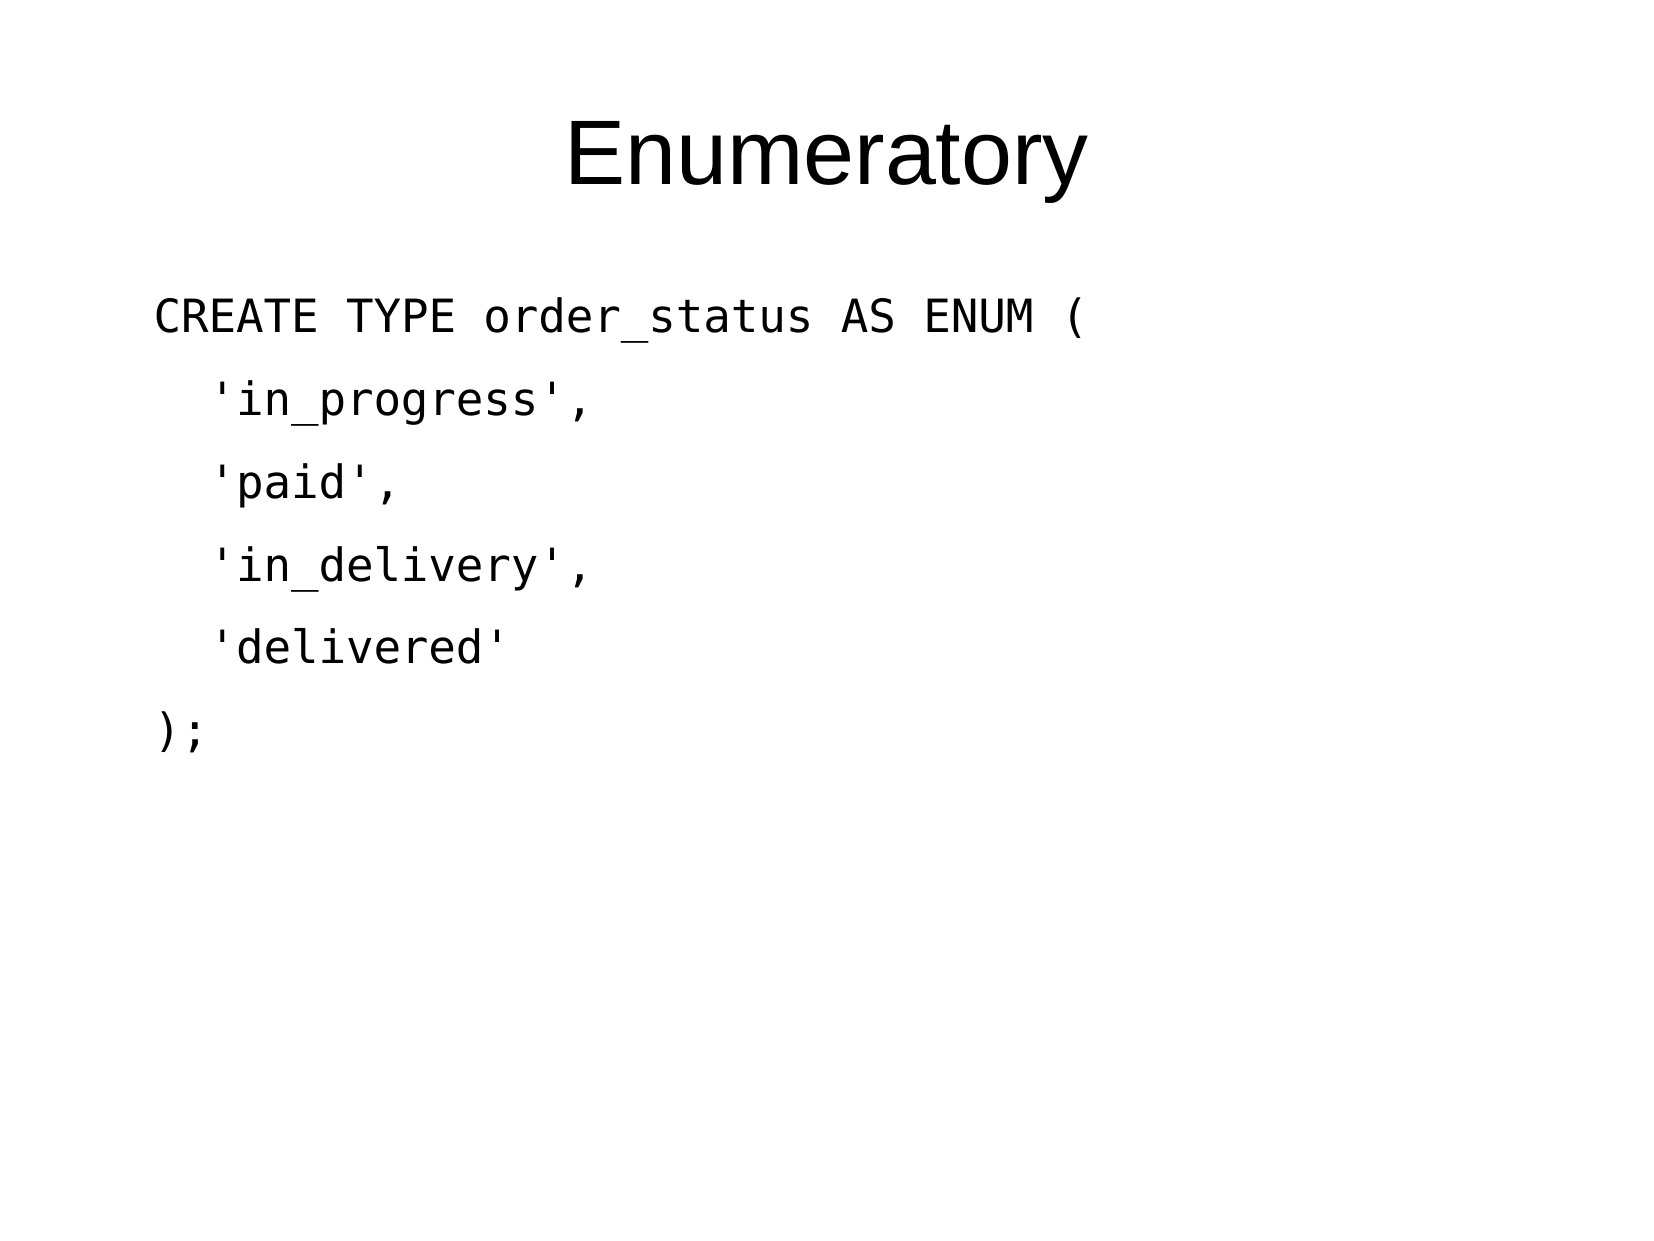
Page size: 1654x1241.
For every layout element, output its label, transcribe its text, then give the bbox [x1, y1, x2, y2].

list CREATE TYPE order_status AS ENUM ( 'in_progress', 'paid', 'in_delivery', 'delivered' ); [82, 290, 1571, 1010]
title Enumeratory [82, 49, 1571, 257]
